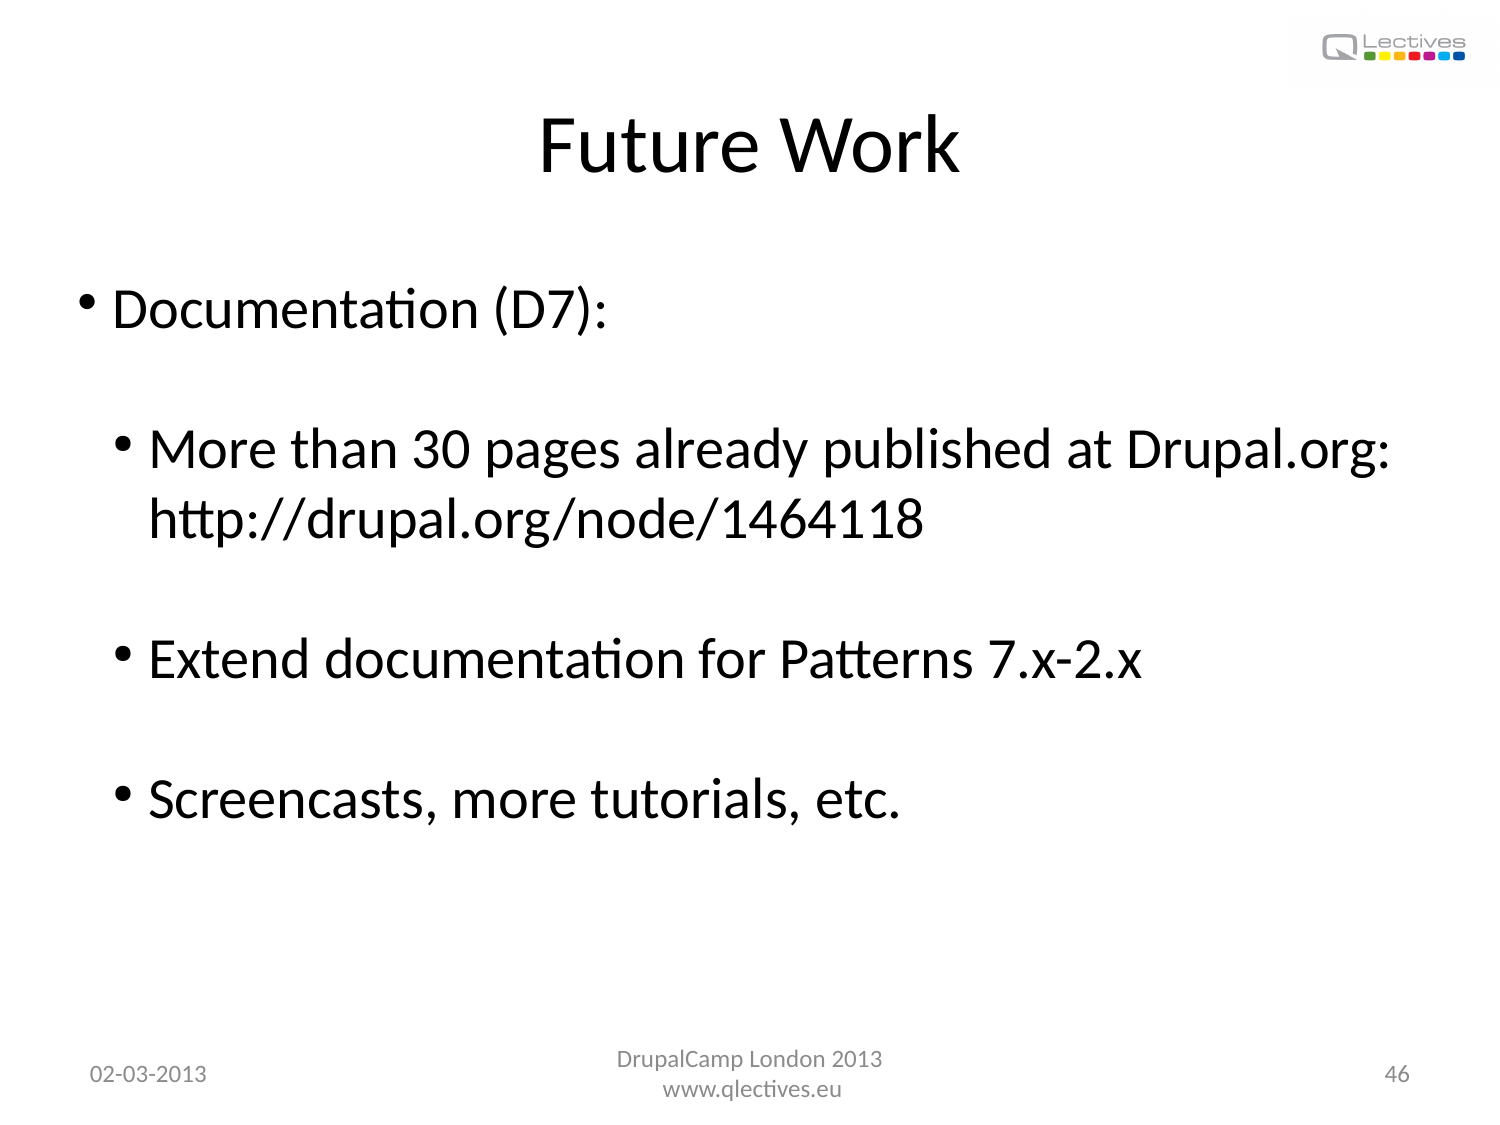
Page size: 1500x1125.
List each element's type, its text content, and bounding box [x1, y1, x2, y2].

text_box <number> [1074, 1042, 1425, 1103]
text_box DrupalCamp London 2013 www.qlectives.eu [512, 1042, 988, 1103]
text_box Documentation (D7): More than 30 pages already published at Drupal.org: http://drupal.org/node/1464118 Extend documentation for Patterns 7.x-2.x Screencasts, more tutorials, etc. [62, 262, 1425, 1005]
text_box Future Work [75, 45, 1425, 233]
picture [1288, 9, 1500, 90]
text_box 02-03-2013 [74, 1042, 425, 1103]
